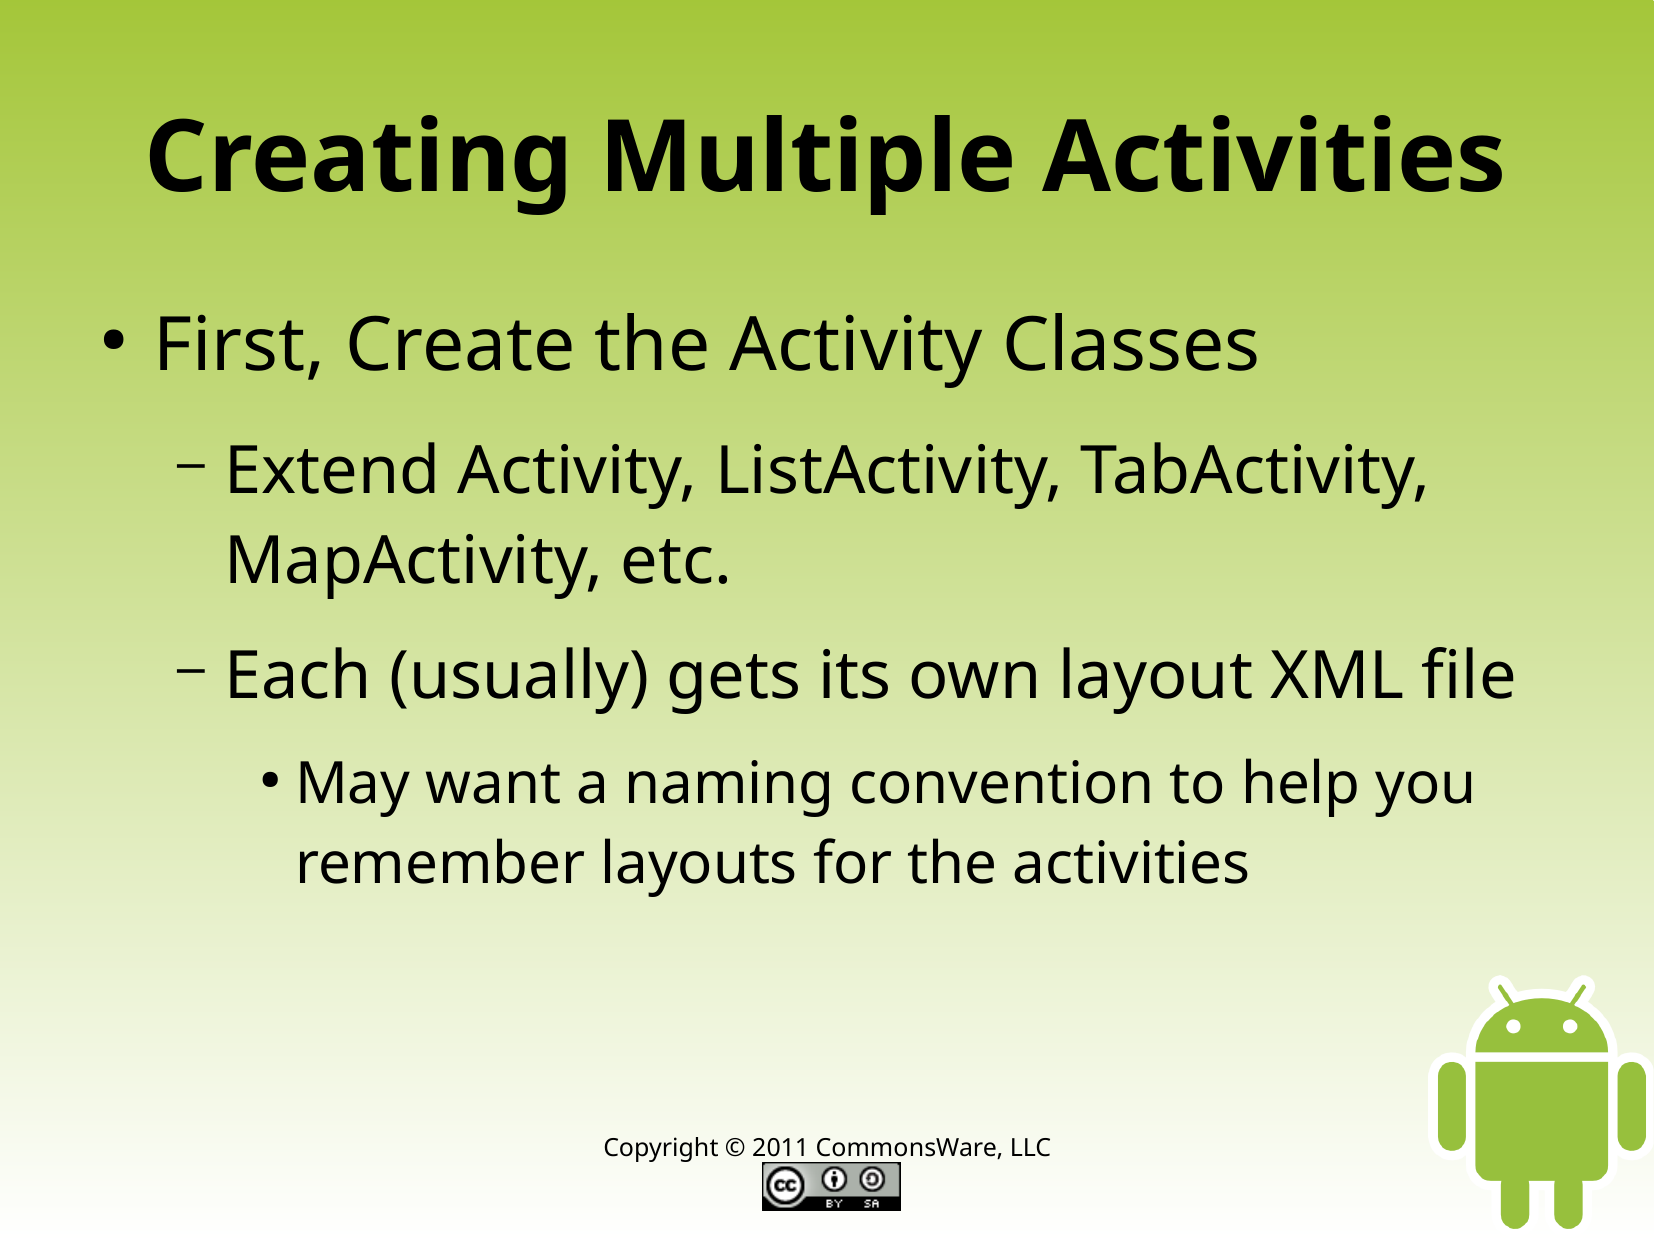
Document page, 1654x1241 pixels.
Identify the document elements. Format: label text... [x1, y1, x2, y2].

title Creating Multiple Activities [82, 49, 1571, 257]
list First, Create the Activity Classes Extend Activity, ListActivity, TabActivity, MapActivity, etc. Each (usually) gets its own layout XML file May want a naming convention to help you remember layouts for the activities [82, 290, 1538, 1088]
picture [1428, 975, 1654, 1238]
picture [762, 1162, 901, 1211]
